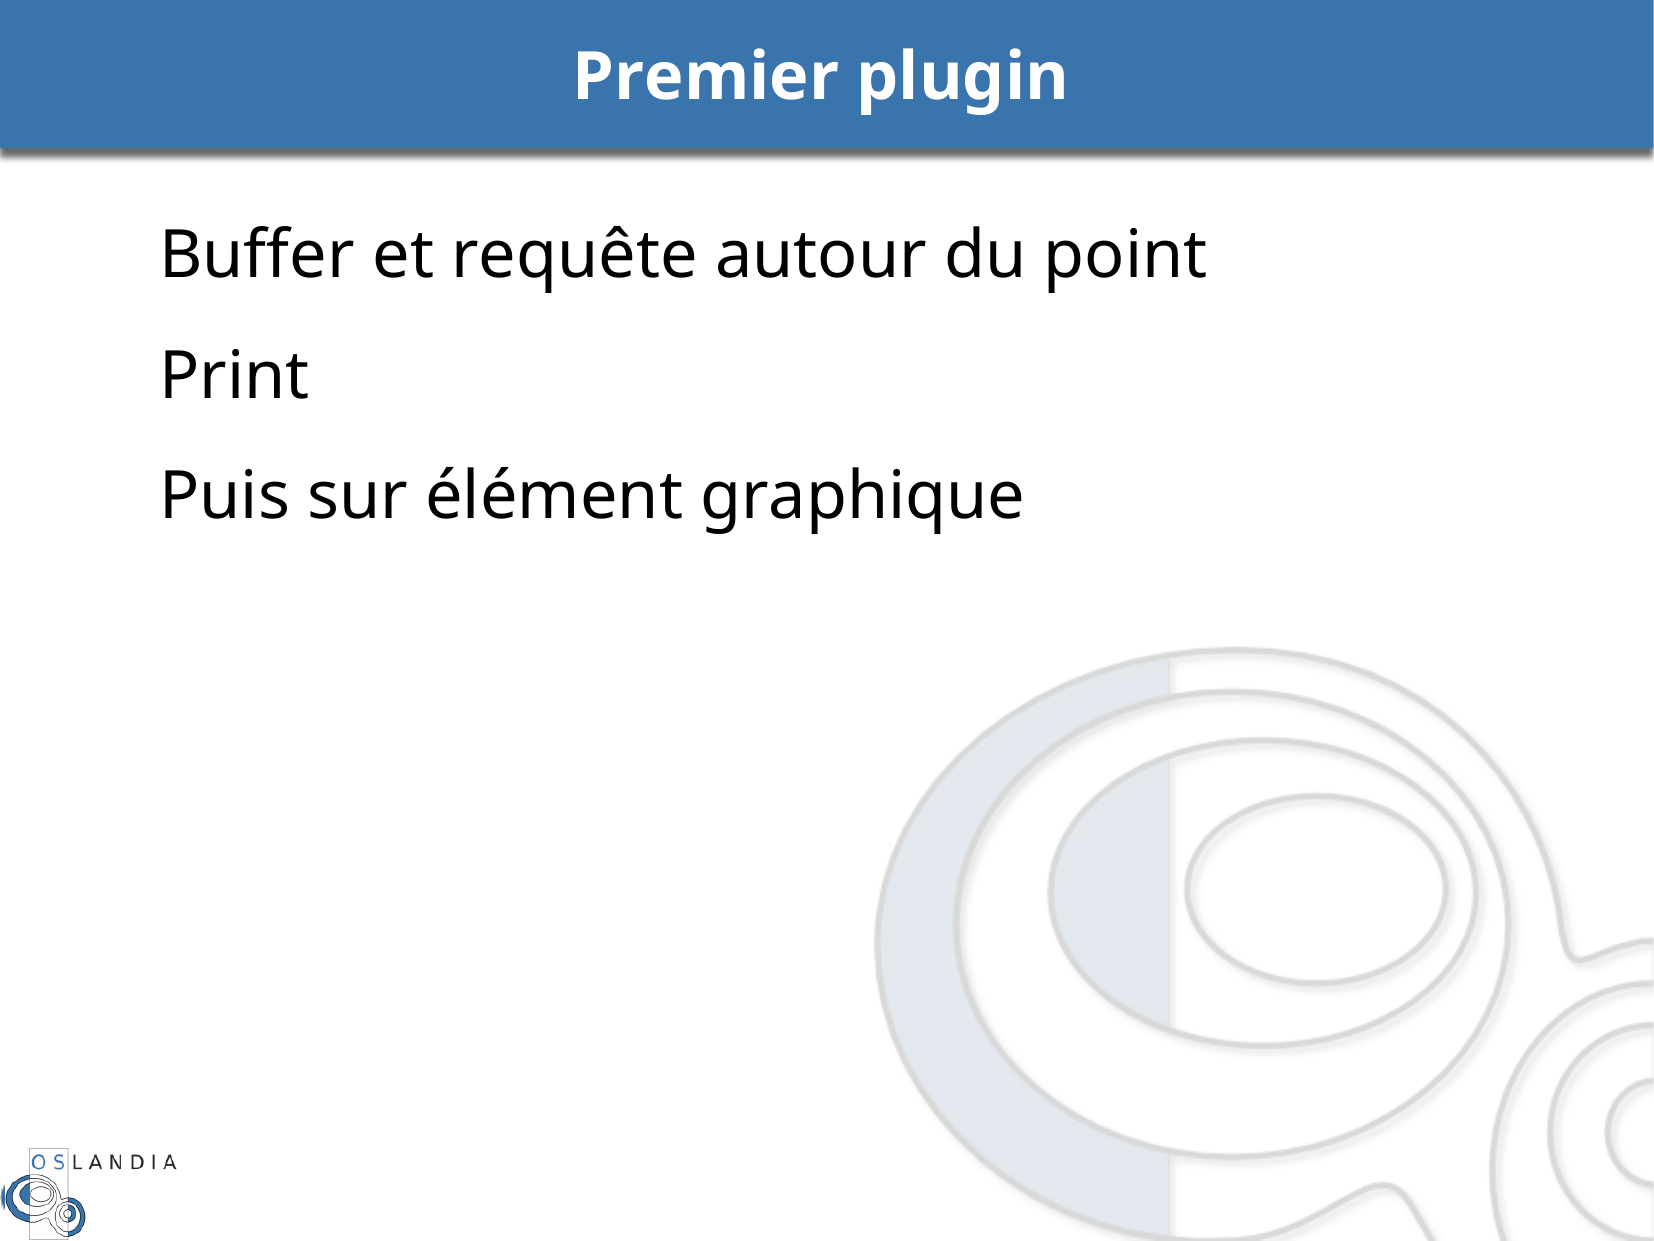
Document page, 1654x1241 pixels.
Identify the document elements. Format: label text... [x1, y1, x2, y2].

picture [0, 0, 1654, 1241]
list Buffer et requête autour du point Print Puis sur élément graphique [88, 206, 1577, 1093]
title Premier plugin [76, 0, 1565, 148]
